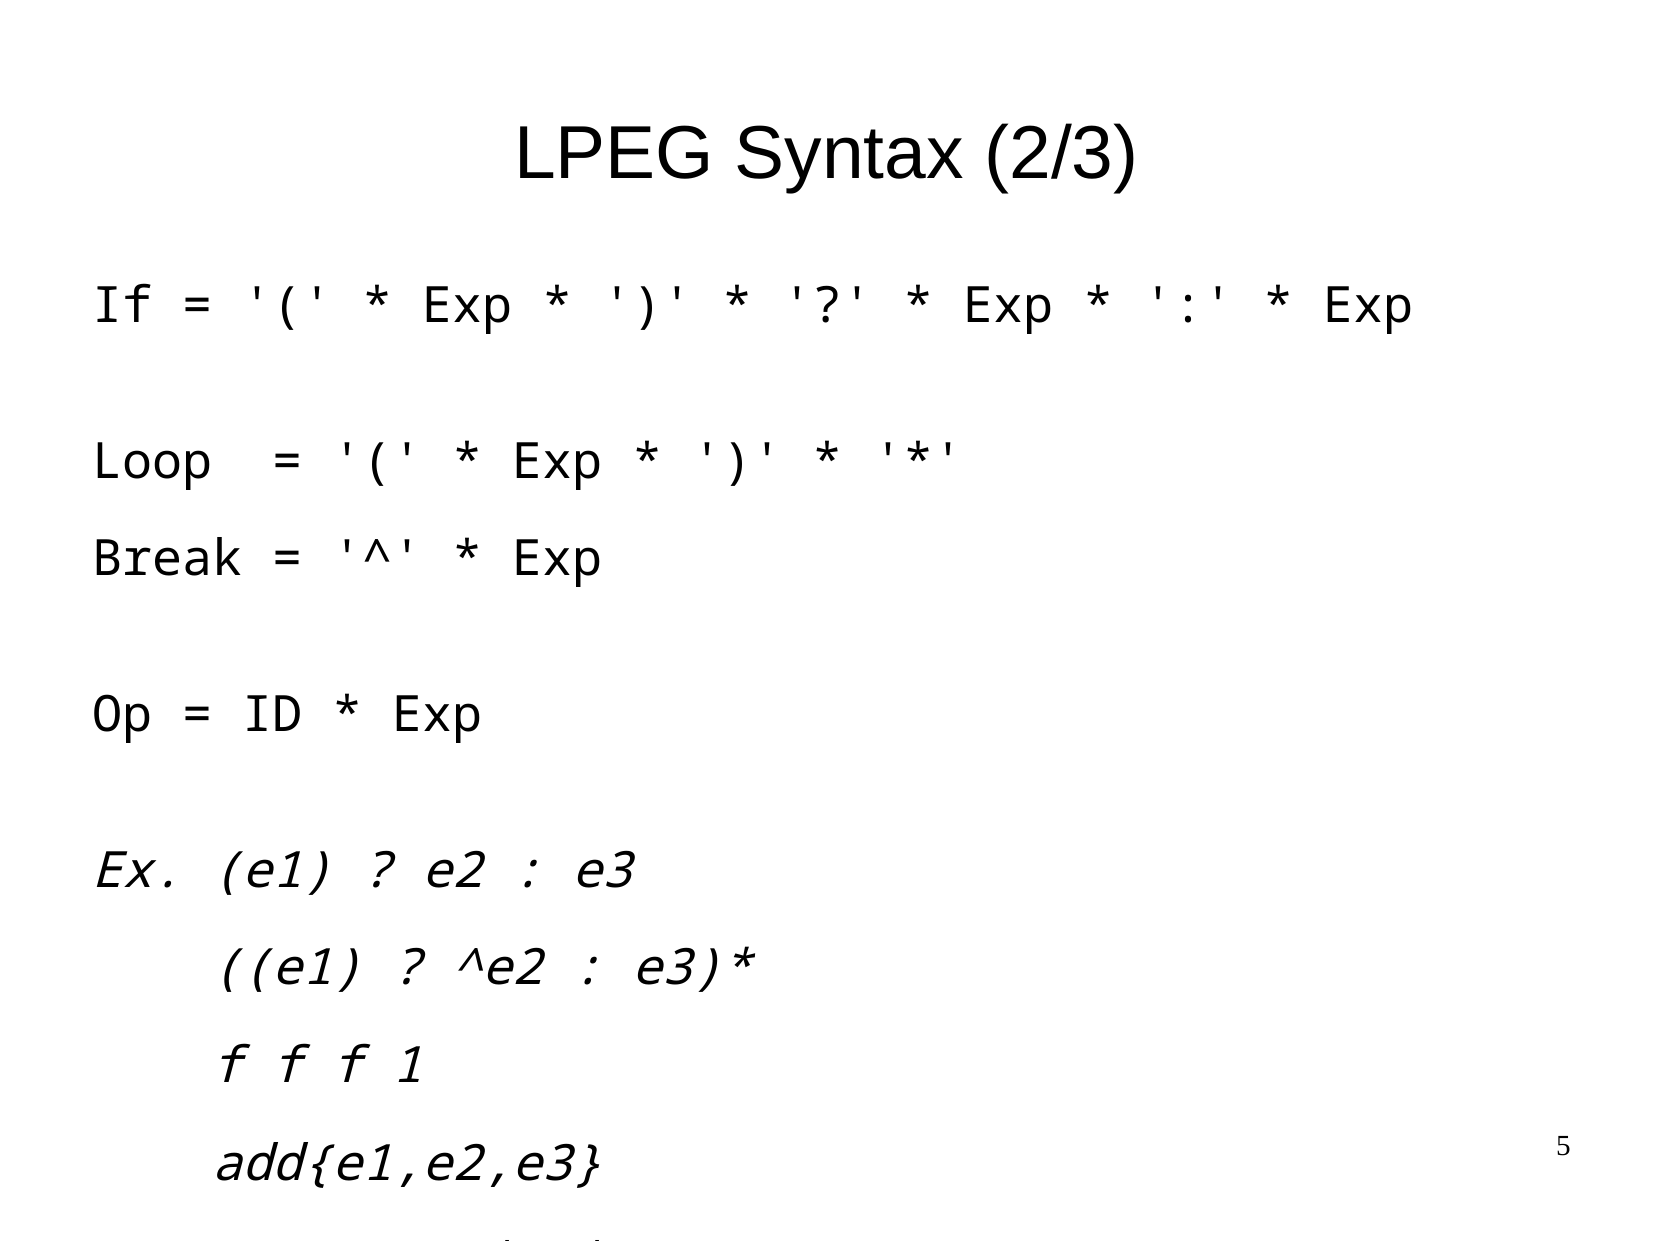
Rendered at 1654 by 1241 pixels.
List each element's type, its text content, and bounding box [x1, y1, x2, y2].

list If = '(' * Exp * ')' * '?' * Exp * ':' * Exp Loop = '(' * Exp * ')' * '*' Break = '^' * Exp Op = ID * Exp Ex. (e1) ? e2 : e3 ((e1) ? ^e2 : e3)* f f f 1 add{e1,e2,e3} assert{e1|e2|e3} [75, 268, 1564, 1189]
title LPEG Syntax (2/3) [82, 49, 1571, 257]
